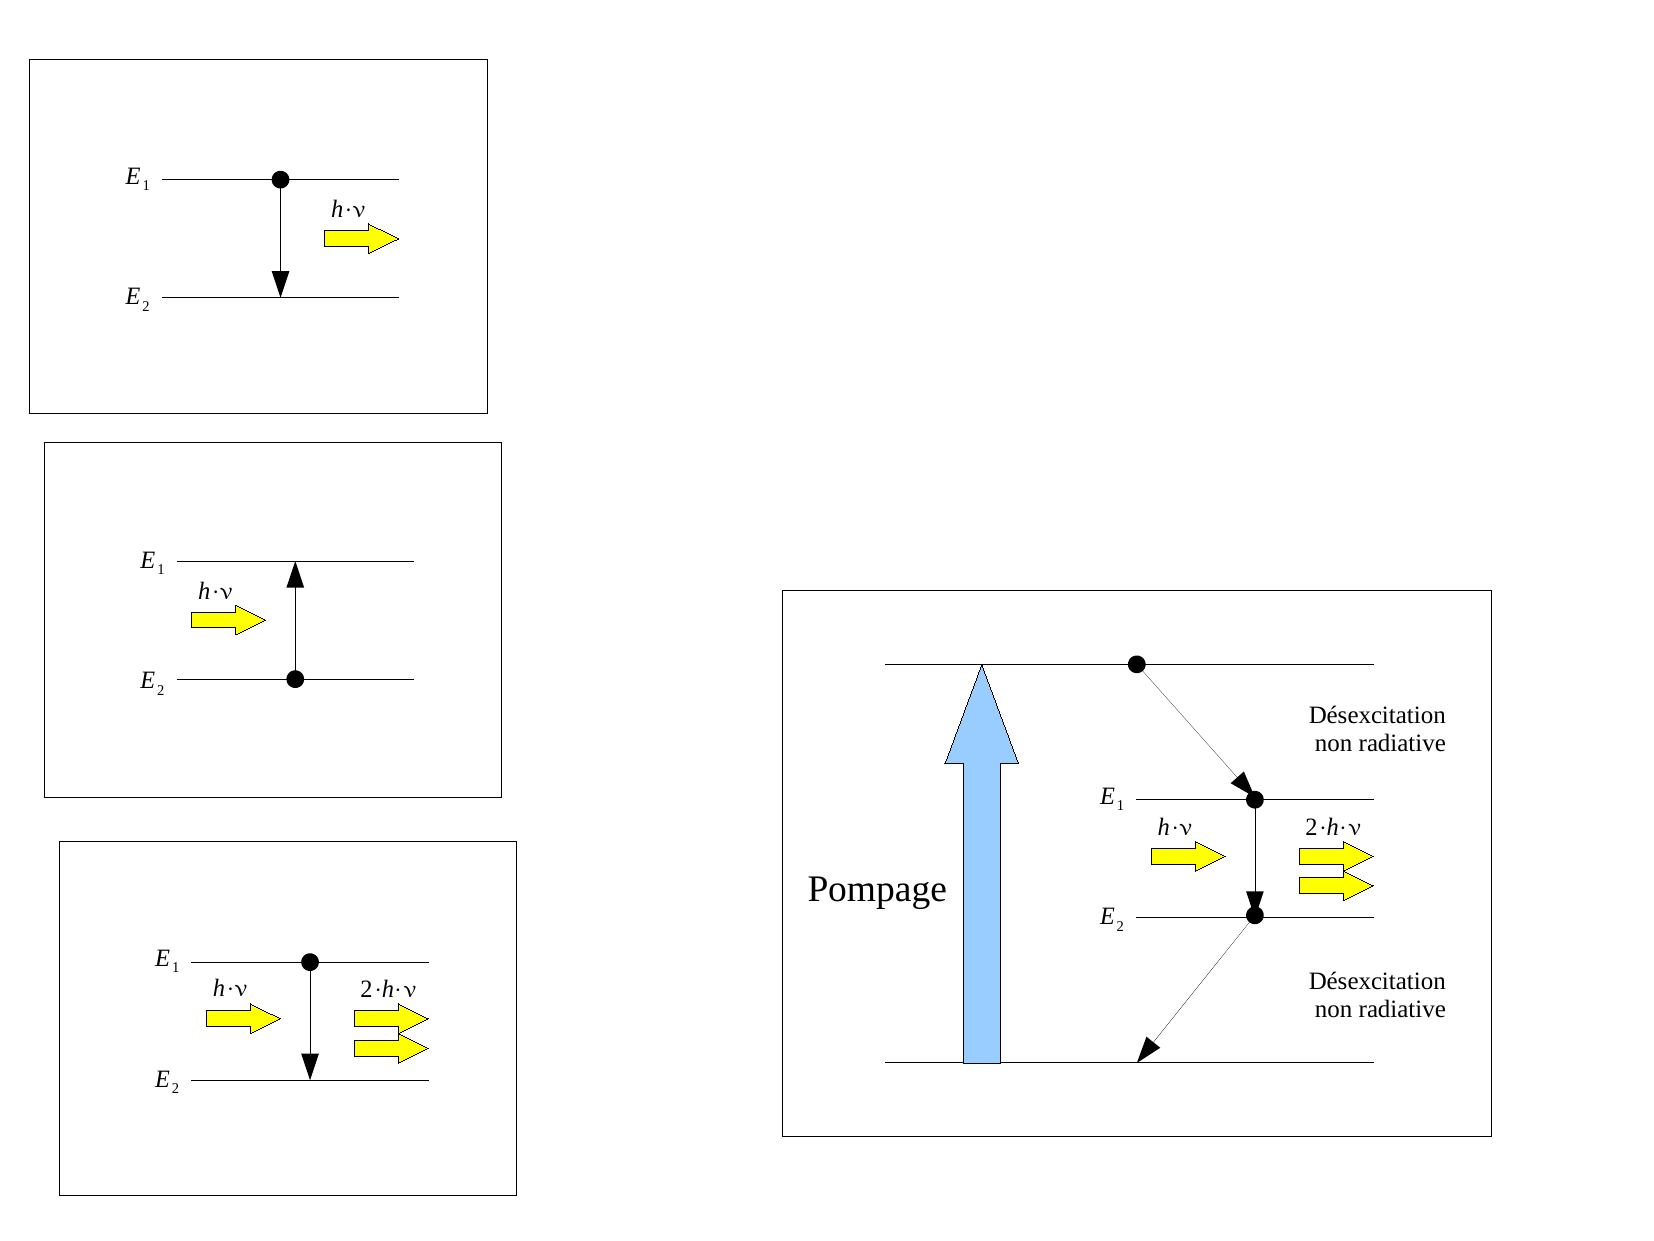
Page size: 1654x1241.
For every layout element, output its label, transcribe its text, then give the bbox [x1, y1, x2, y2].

chart [1299, 813, 1368, 843]
chart [1151, 812, 1200, 843]
text_box Désexcitation non radiative [1269, 693, 1492, 813]
text_box [1140, 800, 1492, 1062]
chart [132, 546, 171, 579]
chart [1092, 782, 1131, 815]
chart [191, 575, 240, 607]
text_box Pompage [944, 664, 1019, 1064]
text_box [59, 841, 517, 1196]
text_box [44, 442, 502, 798]
chart [147, 944, 186, 977]
text_box Désexcitation non radiative [1269, 959, 1492, 1078]
chart [324, 194, 373, 226]
text_box [983, 665, 1255, 1062]
chart [147, 1065, 186, 1098]
chart [132, 666, 171, 699]
chart [1092, 903, 1131, 936]
chart [118, 162, 156, 195]
chart [206, 973, 255, 1004]
text_box [782, 590, 1492, 1137]
text_box [29, 59, 488, 414]
chart [354, 974, 424, 1006]
chart [118, 282, 156, 316]
